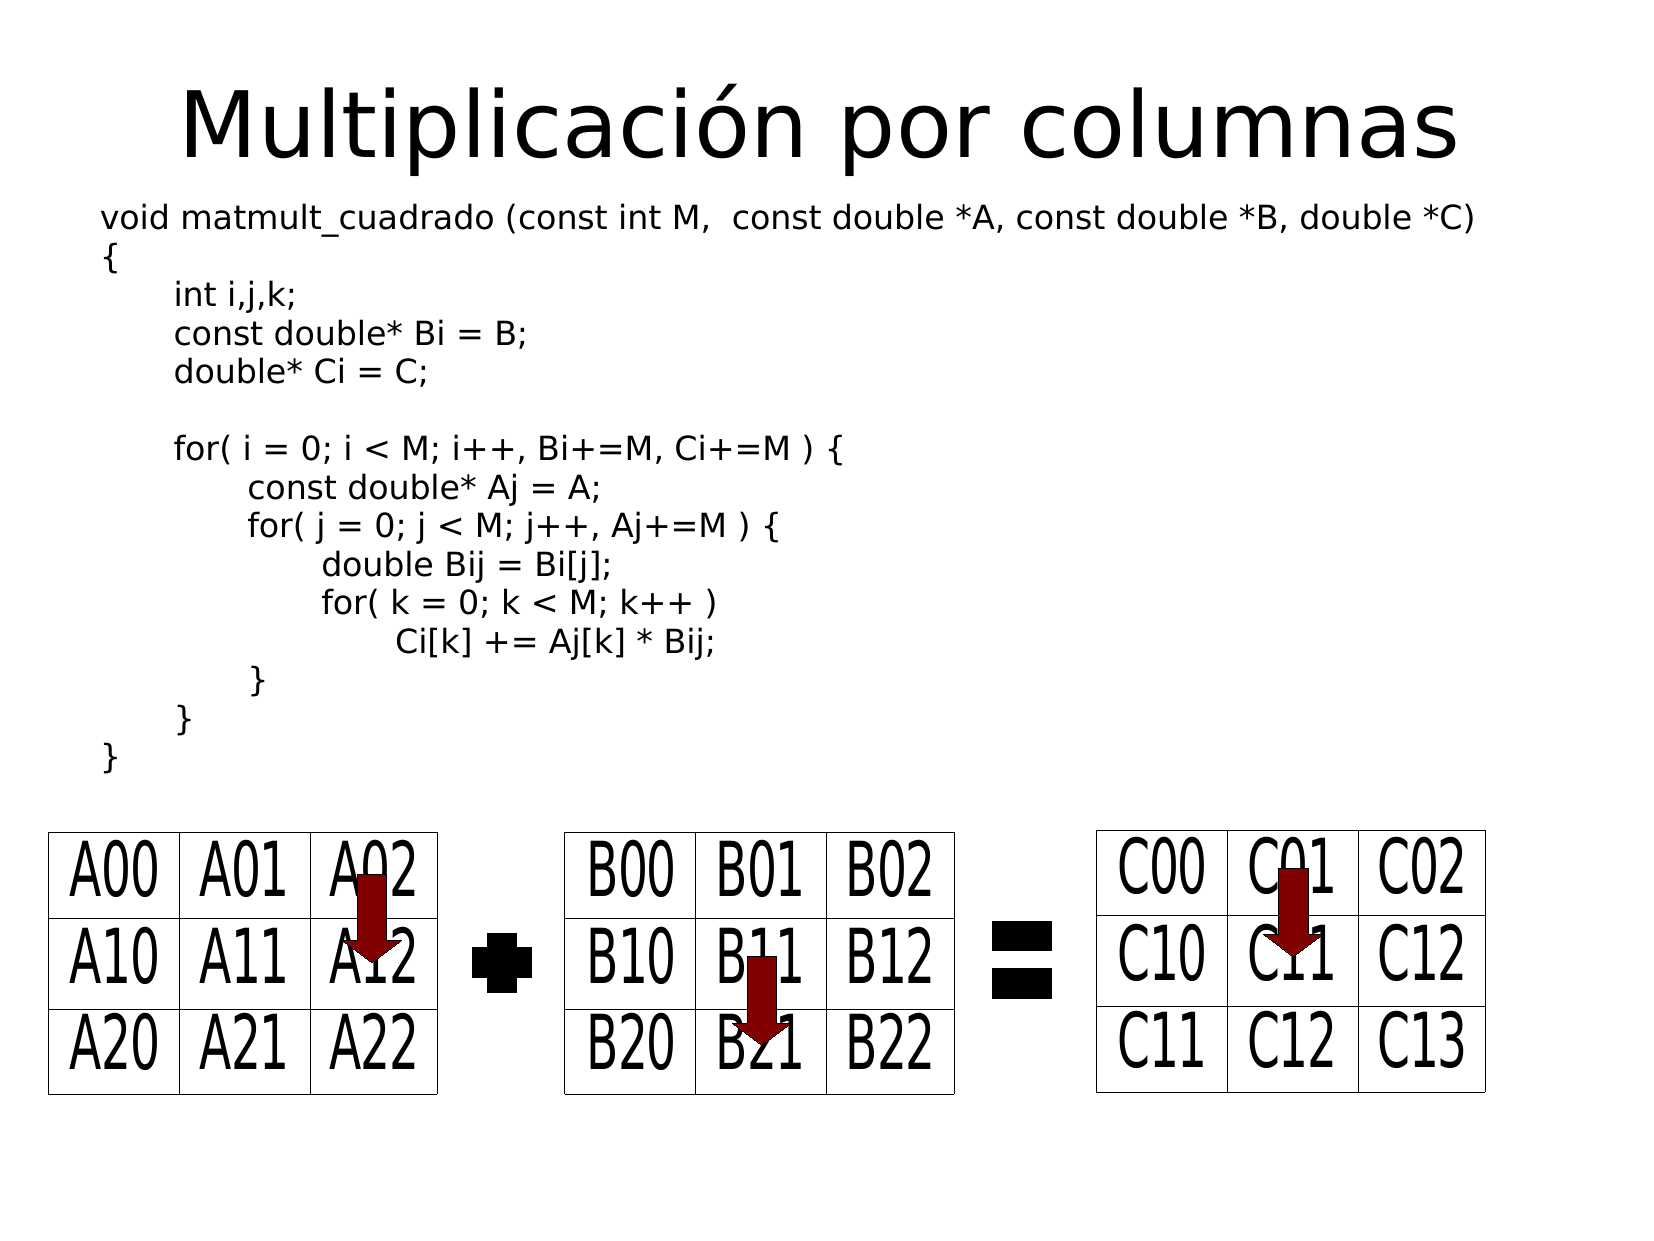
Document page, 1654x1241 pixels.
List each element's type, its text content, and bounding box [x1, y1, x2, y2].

text_box [342, 874, 402, 963]
text_box void matmult_cuadrado (const int M, const double *A, const double *B, double *C) { int i,j,k; const double* Bi = B; double* Ci = C; for( i = 0; i < M; i++, Bi+=M, Ci+=M ) { const double* Aj = A; for( j = 0; j < M; j++, Aj+=M ) { double Bij = Bi[j]; for( k = 0; k < M; k++ ) Ci[k] += Aj[k] * Bij; } } } [84, 191, 1595, 1034]
chart [561, 1034, 960, 1101]
chart [1092, 1034, 1491, 1099]
text_box [732, 956, 792, 1046]
text_box [1263, 868, 1323, 957]
title Multiplicación por columnas [76, 29, 1565, 222]
chart [44, 826, 443, 1101]
